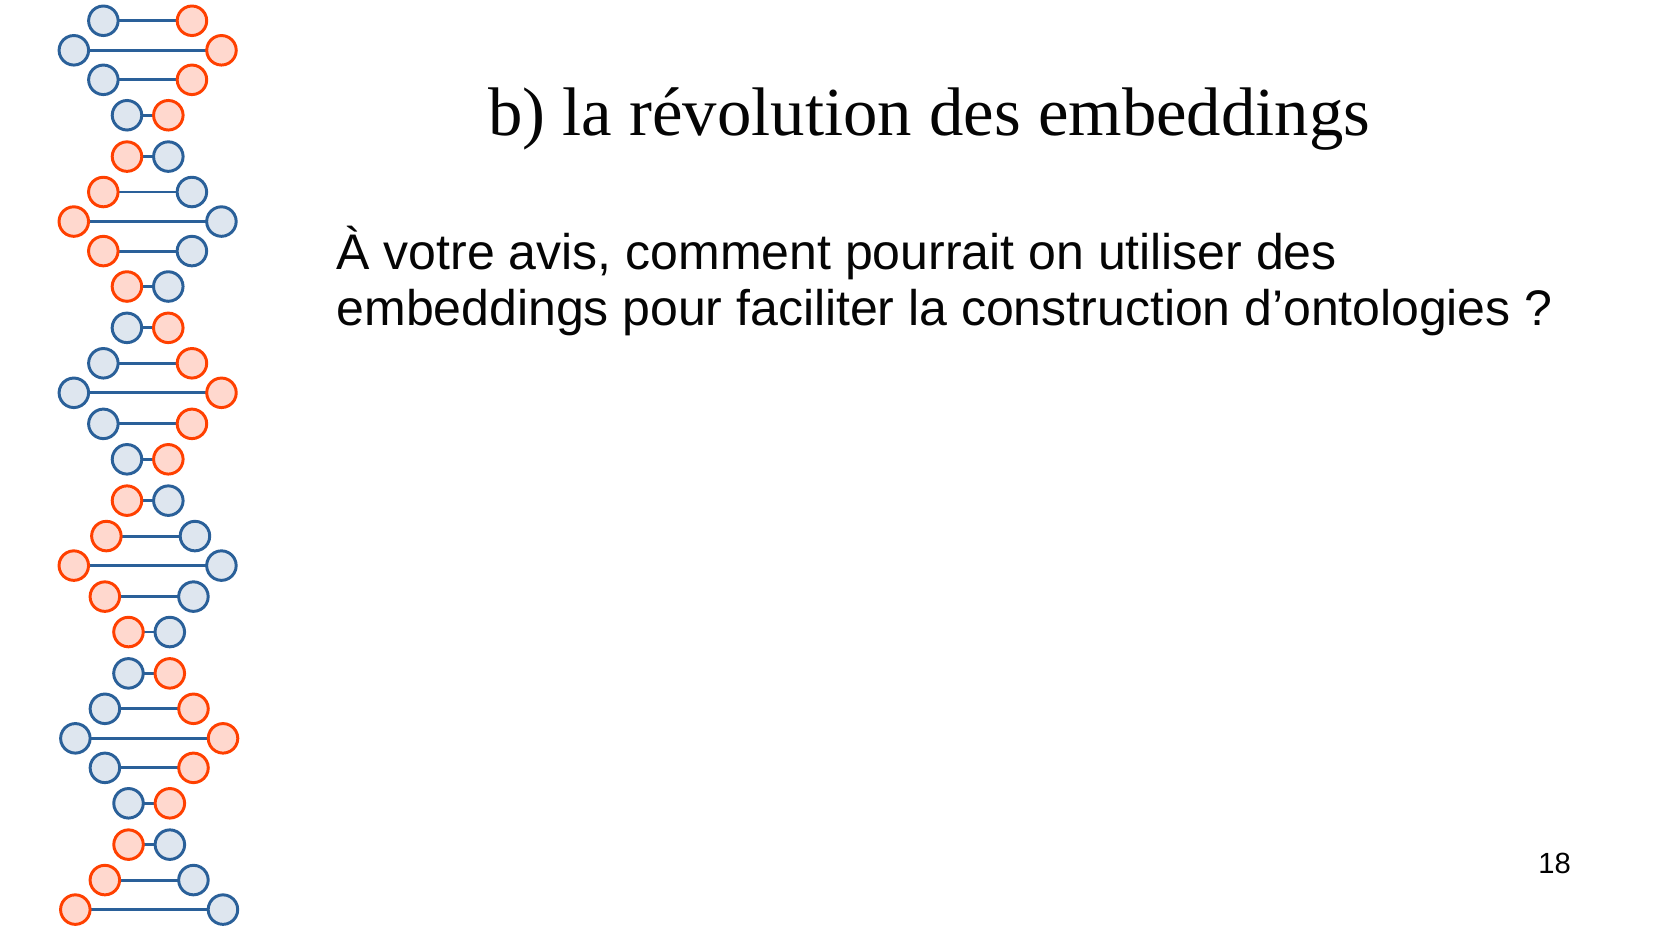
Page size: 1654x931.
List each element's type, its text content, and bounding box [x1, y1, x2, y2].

title b) la révolution des embeddings [265, 35, 1595, 189]
list À votre avis, comment pourrait on utiliser des embeddings pour faciliter la construction d’ontologies ? [265, 224, 1595, 764]
